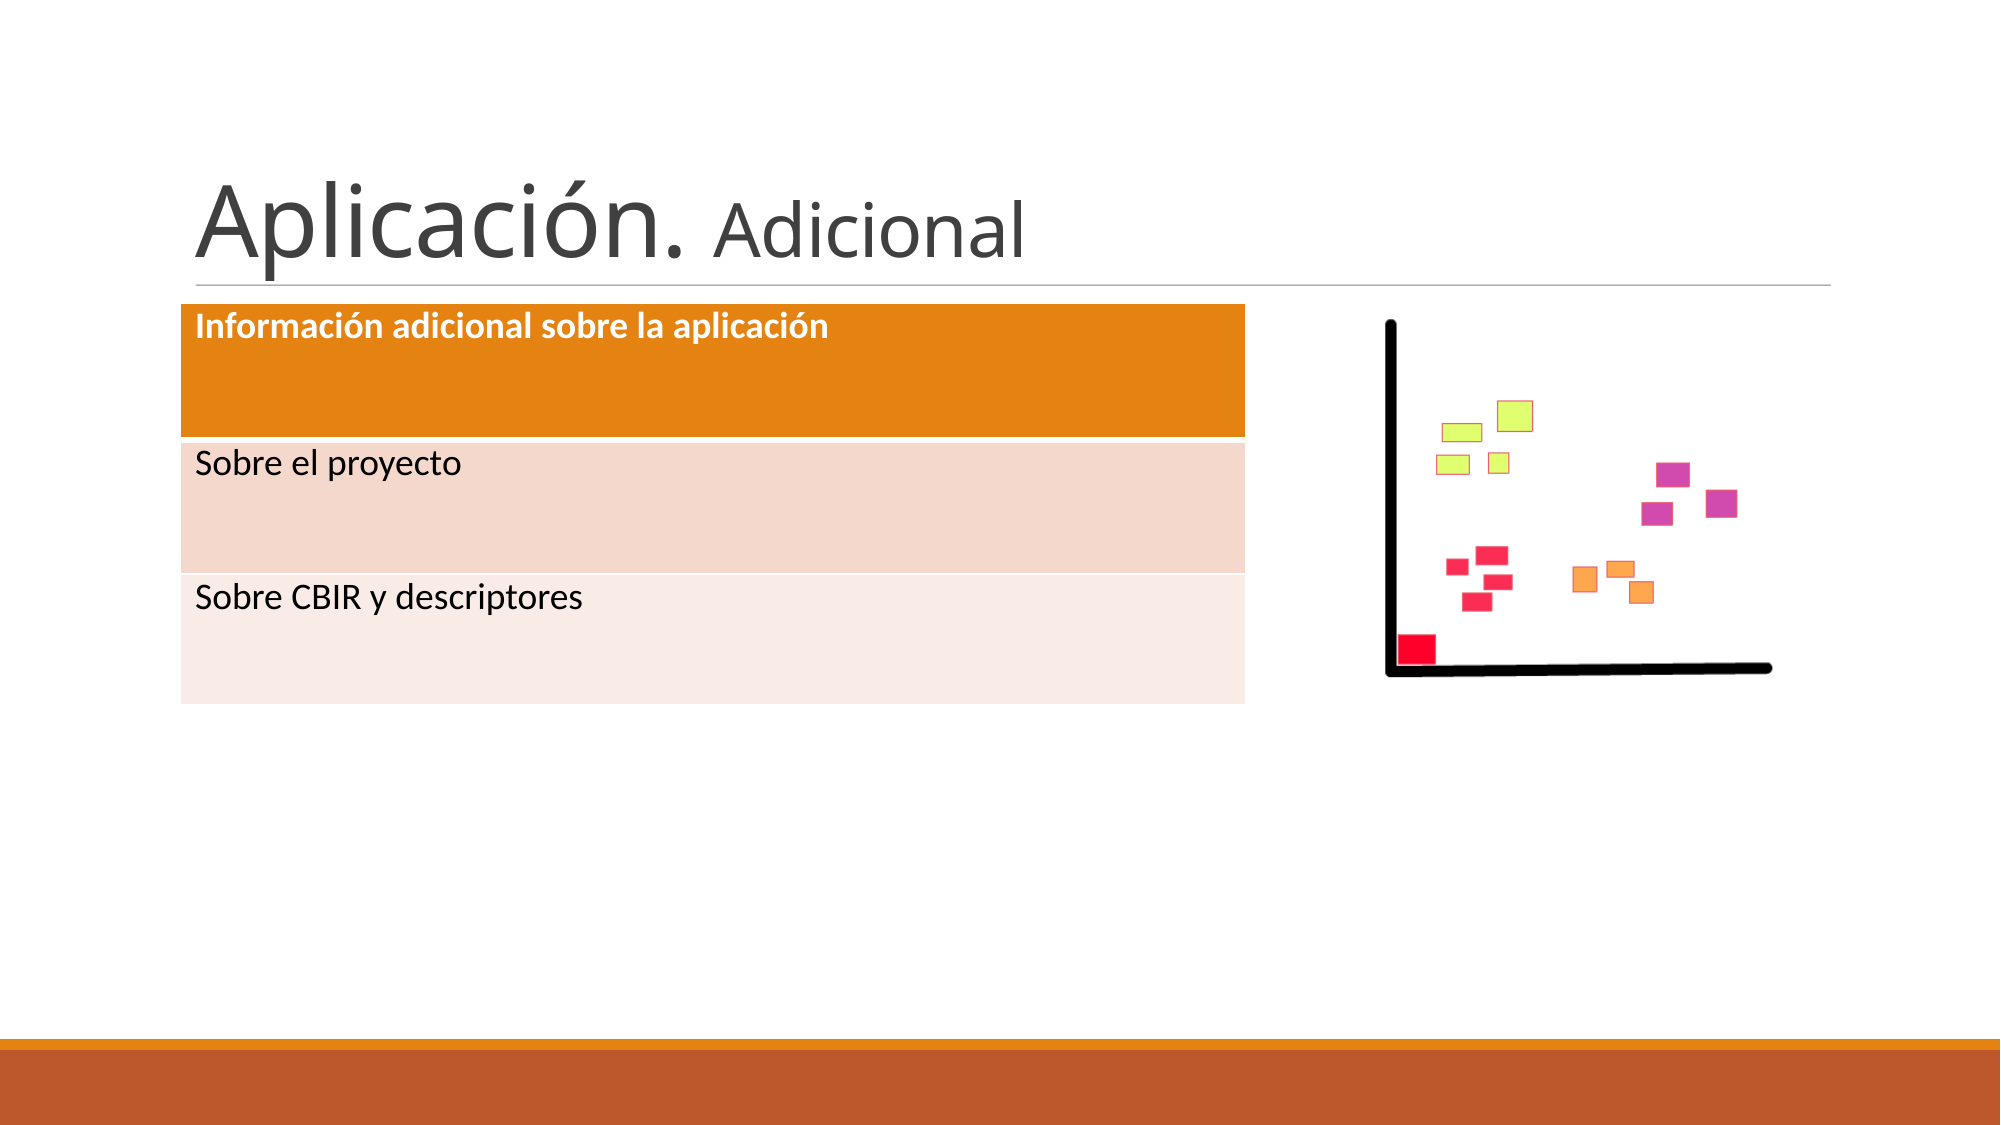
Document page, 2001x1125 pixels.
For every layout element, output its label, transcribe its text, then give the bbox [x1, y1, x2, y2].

picture [1356, 309, 1804, 693]
title Aplicación. Adicional [180, 47, 1830, 285]
table_cell Sobre el proyecto [181, 443, 1245, 573]
table_cell Sobre CBIR y descriptores [181, 575, 1245, 704]
table_header Información adicional sobre la aplicación [181, 304, 1245, 437]
